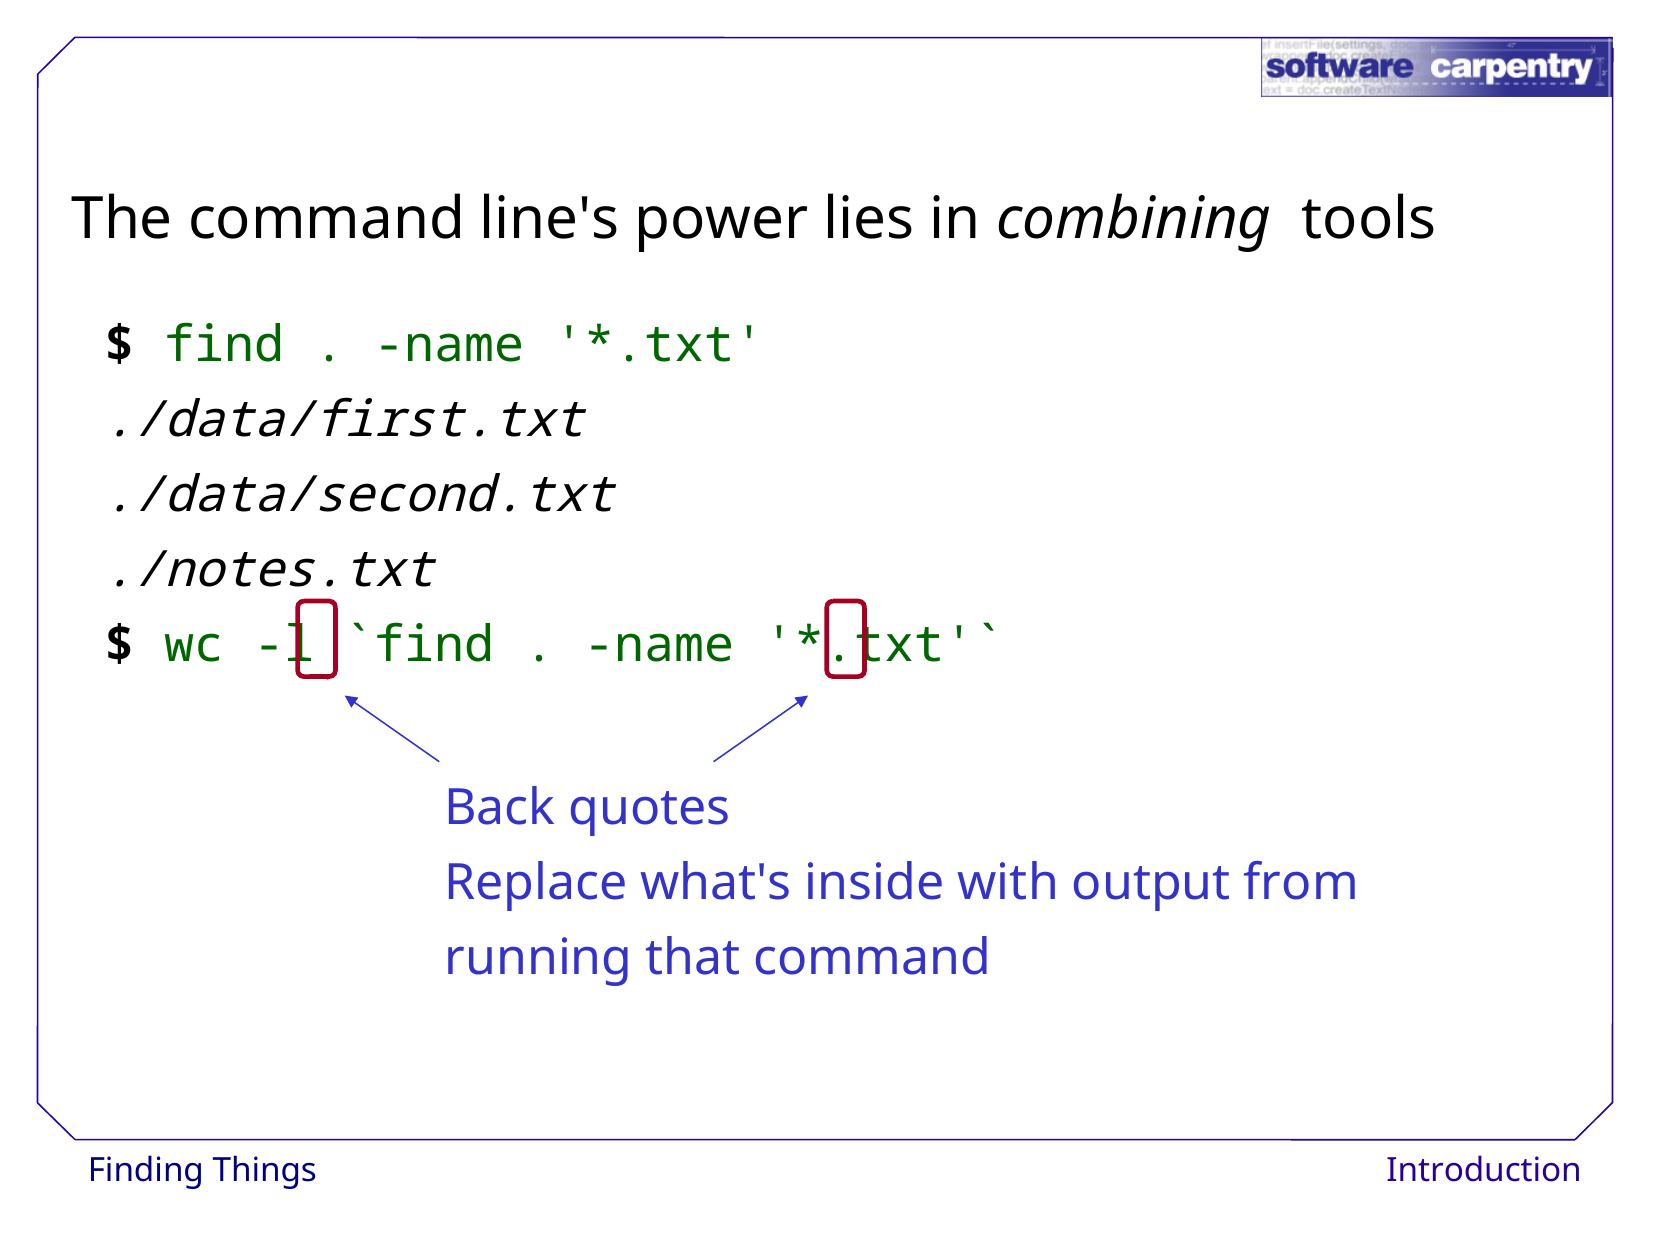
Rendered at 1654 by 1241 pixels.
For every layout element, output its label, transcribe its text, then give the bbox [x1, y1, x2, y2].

picture [1261, 39, 1613, 97]
text_box Back quotes Replace what's inside with output from running that command [429, 752, 1489, 1074]
text_box The command line's power lies in combining tools [56, 138, 1602, 259]
text_box $ find . -name '*.txt' ./data/first.txt ./data/second.txt ./notes.txt $ wc -l `find . -name '*.txt'` [89, 289, 1512, 1046]
